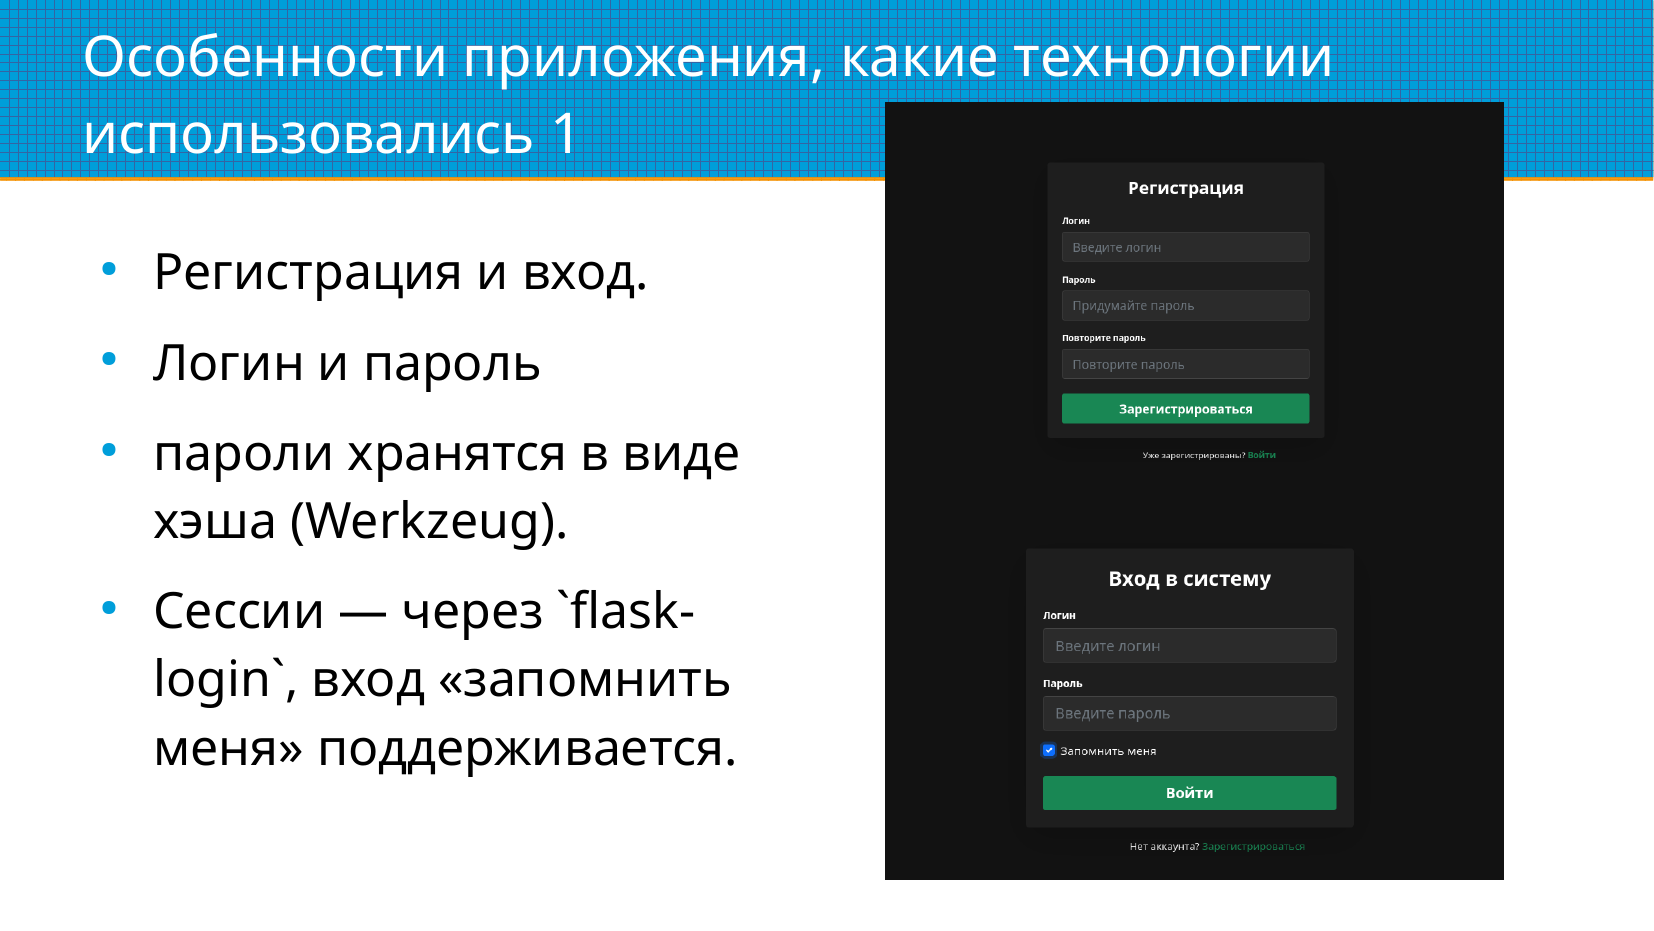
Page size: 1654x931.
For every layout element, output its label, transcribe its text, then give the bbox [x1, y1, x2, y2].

title Особенности приложения, какие технологии использовались 1 [82, 14, 1571, 171]
list Регистрация и вход. Логин и пароль пароли хранятся в виде хэша (Werkzeug). Сессии — через `flask-login`, вход «запомнить меня» поддерживается. [82, 236, 798, 811]
picture [885, 103, 1504, 880]
